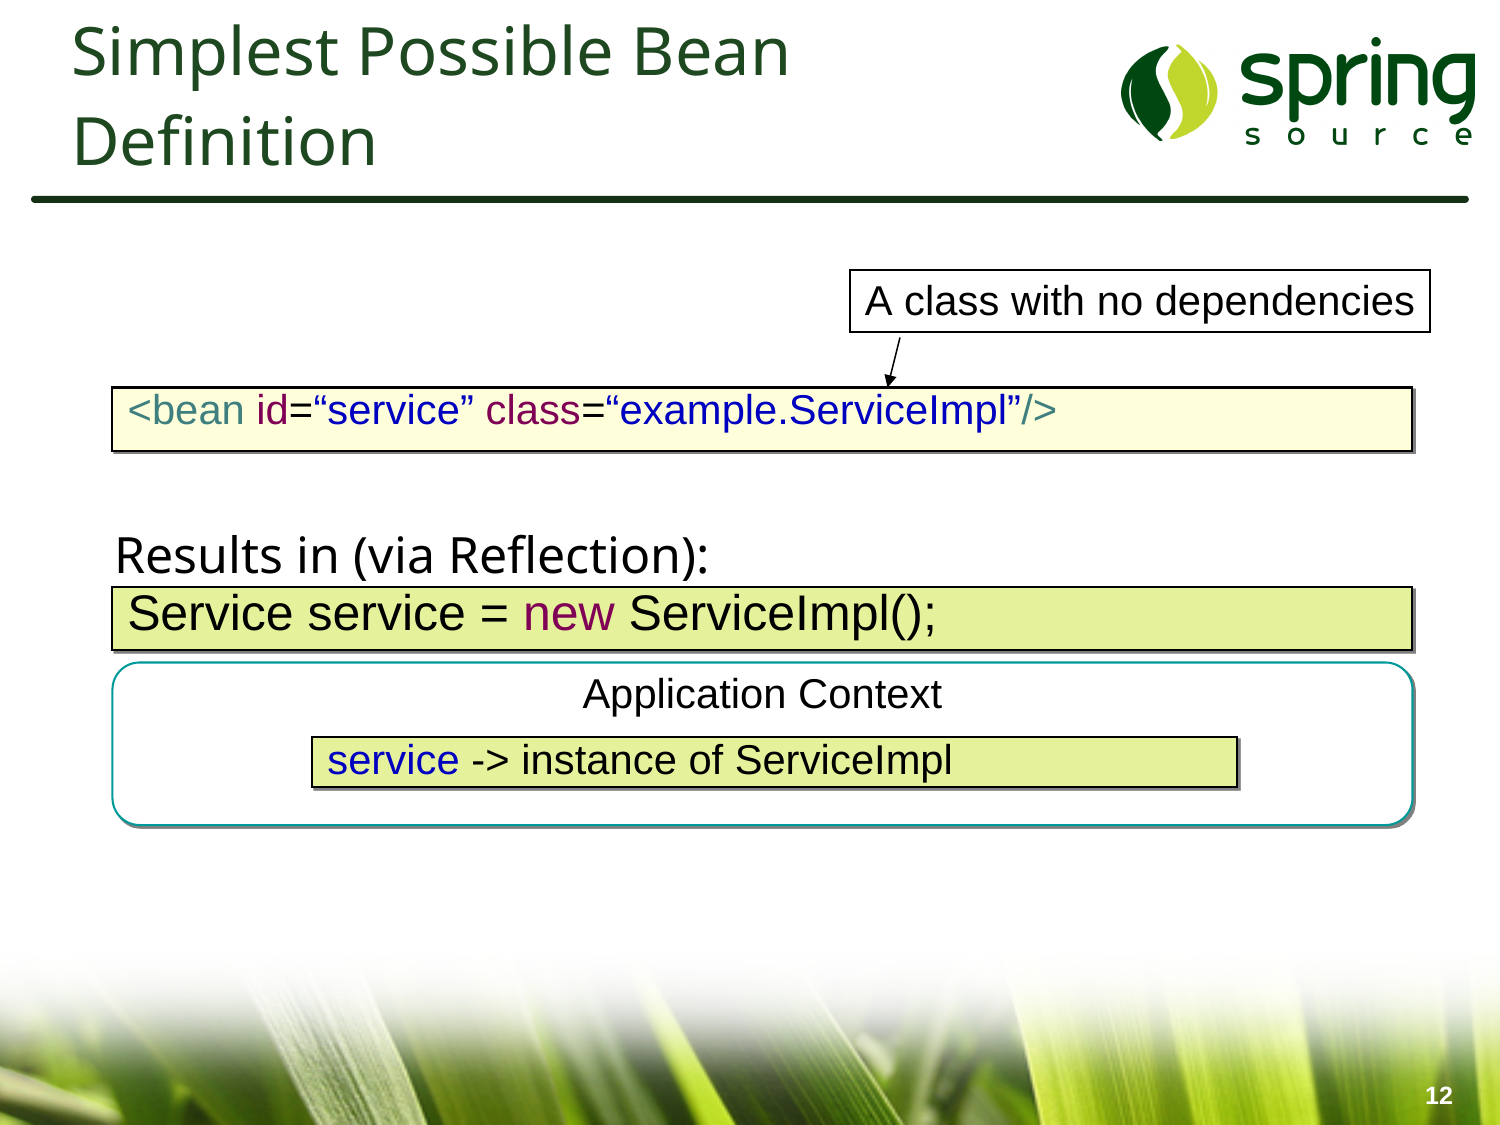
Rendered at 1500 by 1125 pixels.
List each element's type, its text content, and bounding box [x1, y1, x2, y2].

title Simplest Possible Bean Definition [56, 5, 1089, 184]
text_box service -> instance of ServiceImpl [312, 737, 1238, 788]
picture [0, 944, 1500, 1125]
picture [1121, 37, 1475, 145]
text_box Service service = new ServiceImpl(); [112, 587, 1413, 650]
text_box Application Context [112, 662, 1413, 826]
list <bean id=“service” class=“example.ServiceImpl”/> [112, 387, 1413, 451]
text_box A class with no dependencies [850, 270, 1431, 333]
text_box Results in (via Reflection): [99, 512, 992, 597]
